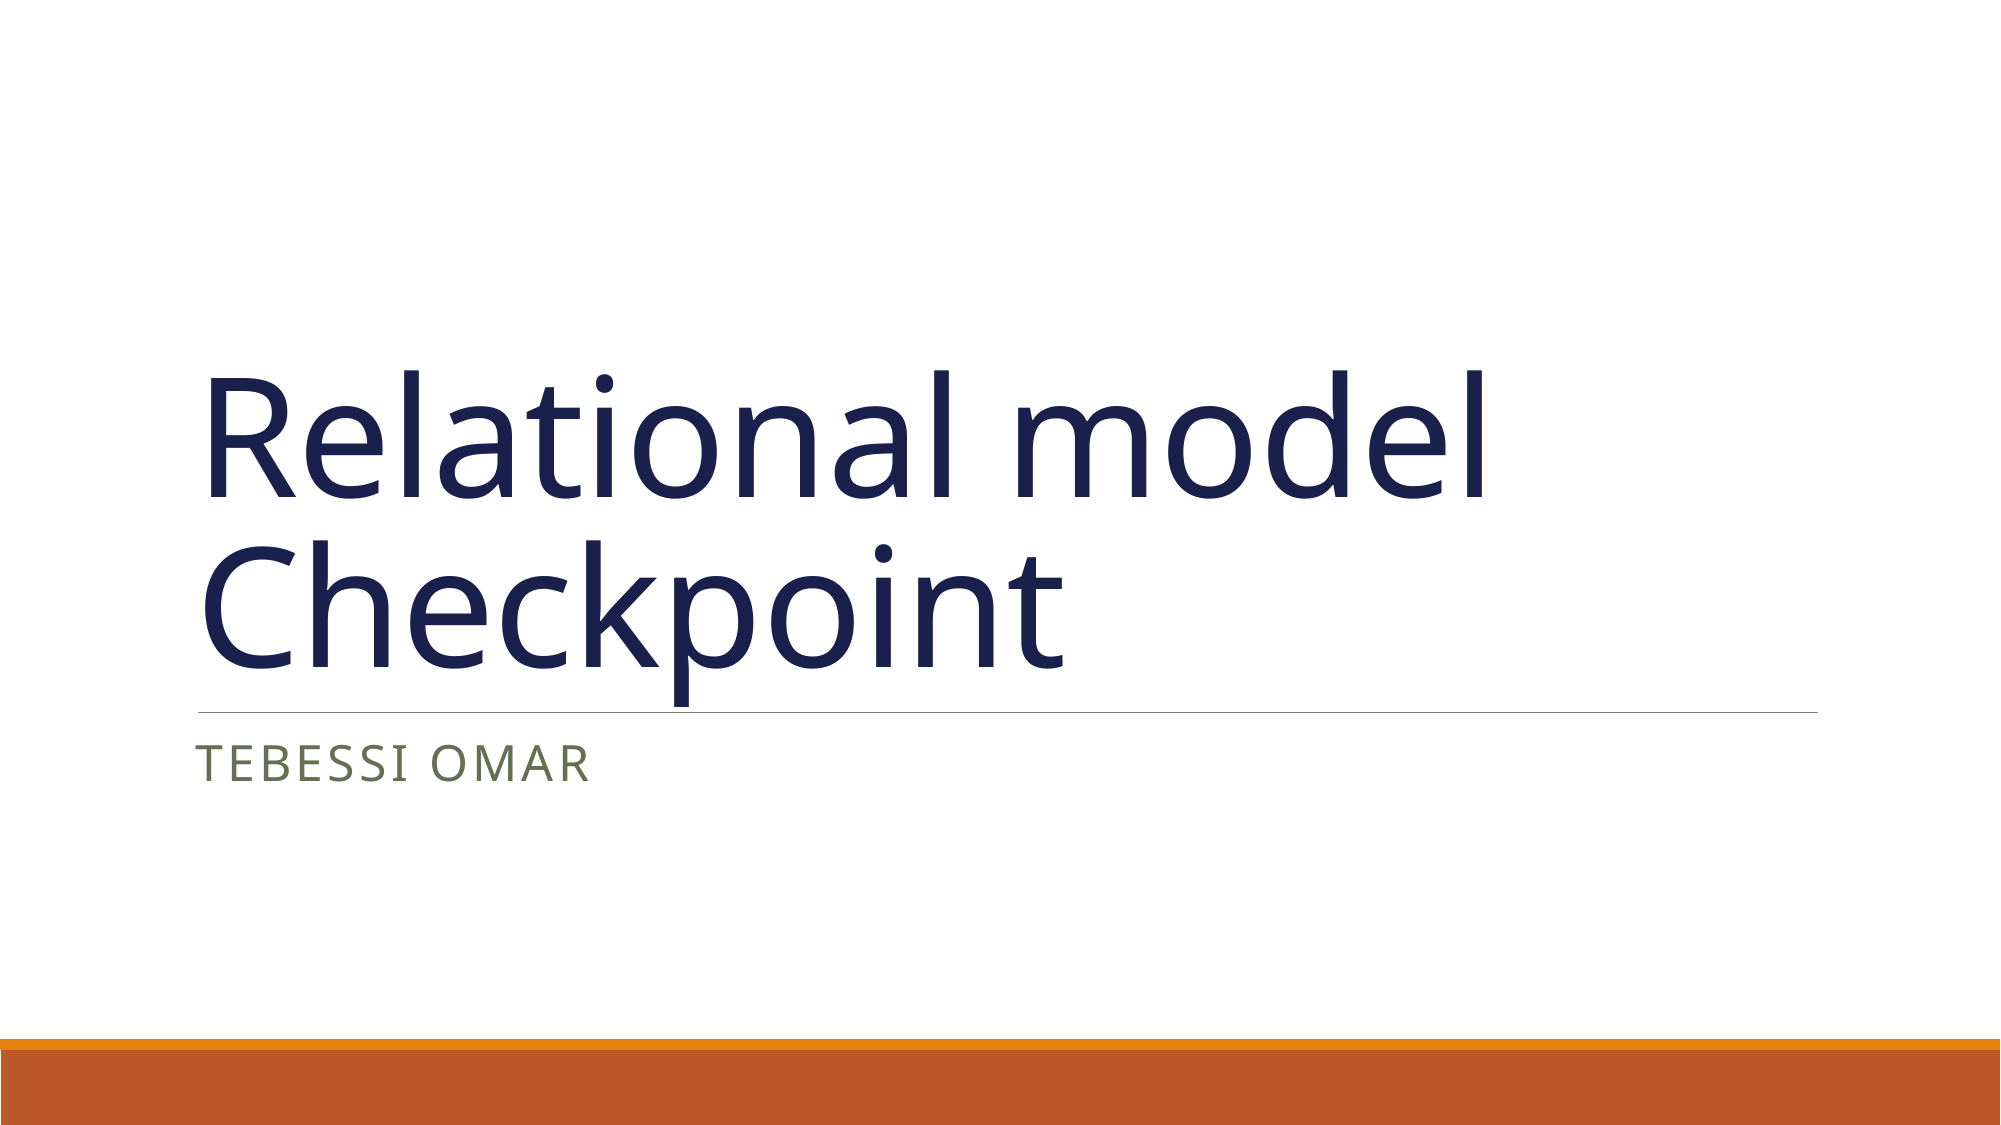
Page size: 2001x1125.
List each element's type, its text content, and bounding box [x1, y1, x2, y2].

title Relational model Checkpoint [180, 124, 1831, 710]
subtitle Tebessi omar [180, 730, 1831, 919]
